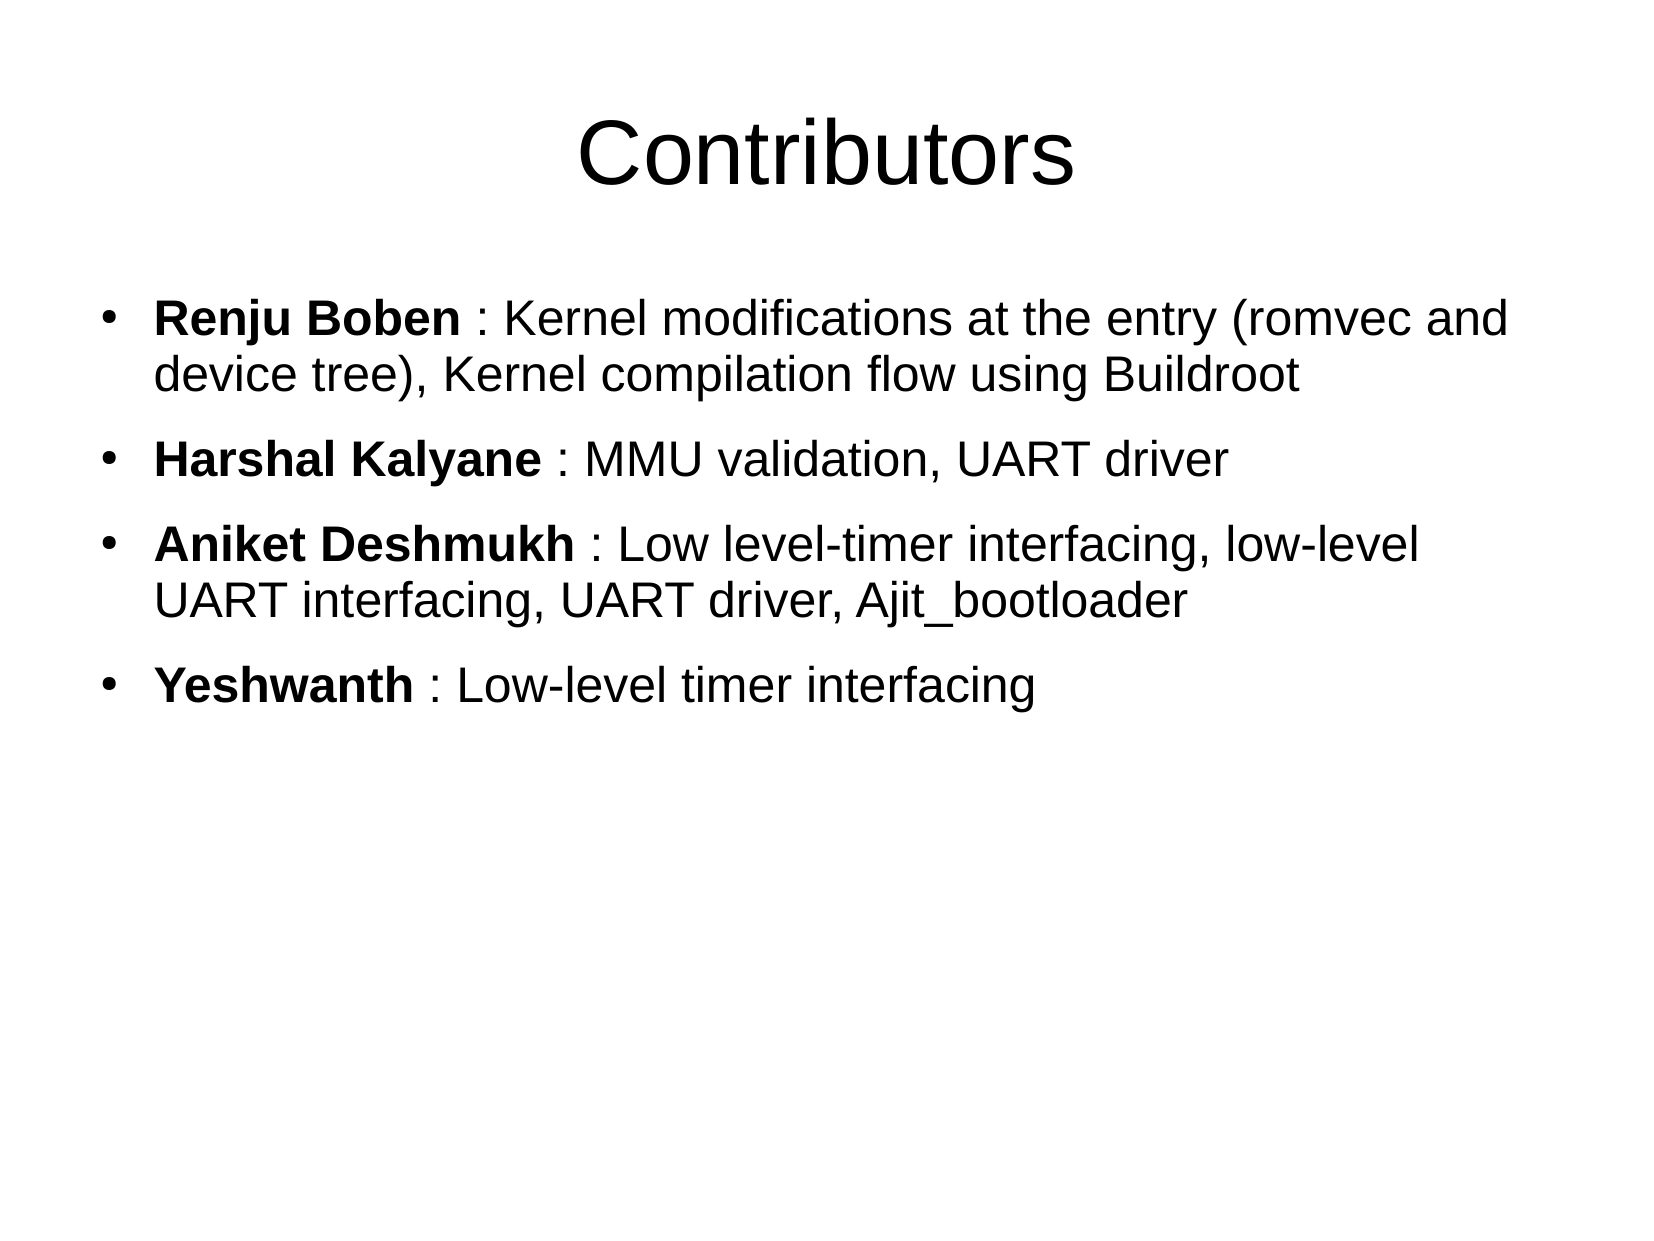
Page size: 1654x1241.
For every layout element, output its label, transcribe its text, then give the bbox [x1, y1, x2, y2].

list Renju Boben : Kernel modifications at the entry (romvec and device tree), Kernel compilation flow using Buildroot Harshal Kalyane : MMU validation, UART driver Aniket Deshmukh : Low level-timer interfacing, low-level UART interfacing, UART driver, Ajit_bootloader Yeshwanth : Low-level timer interfacing [82, 290, 1538, 1182]
title Contributors [82, 49, 1571, 257]
